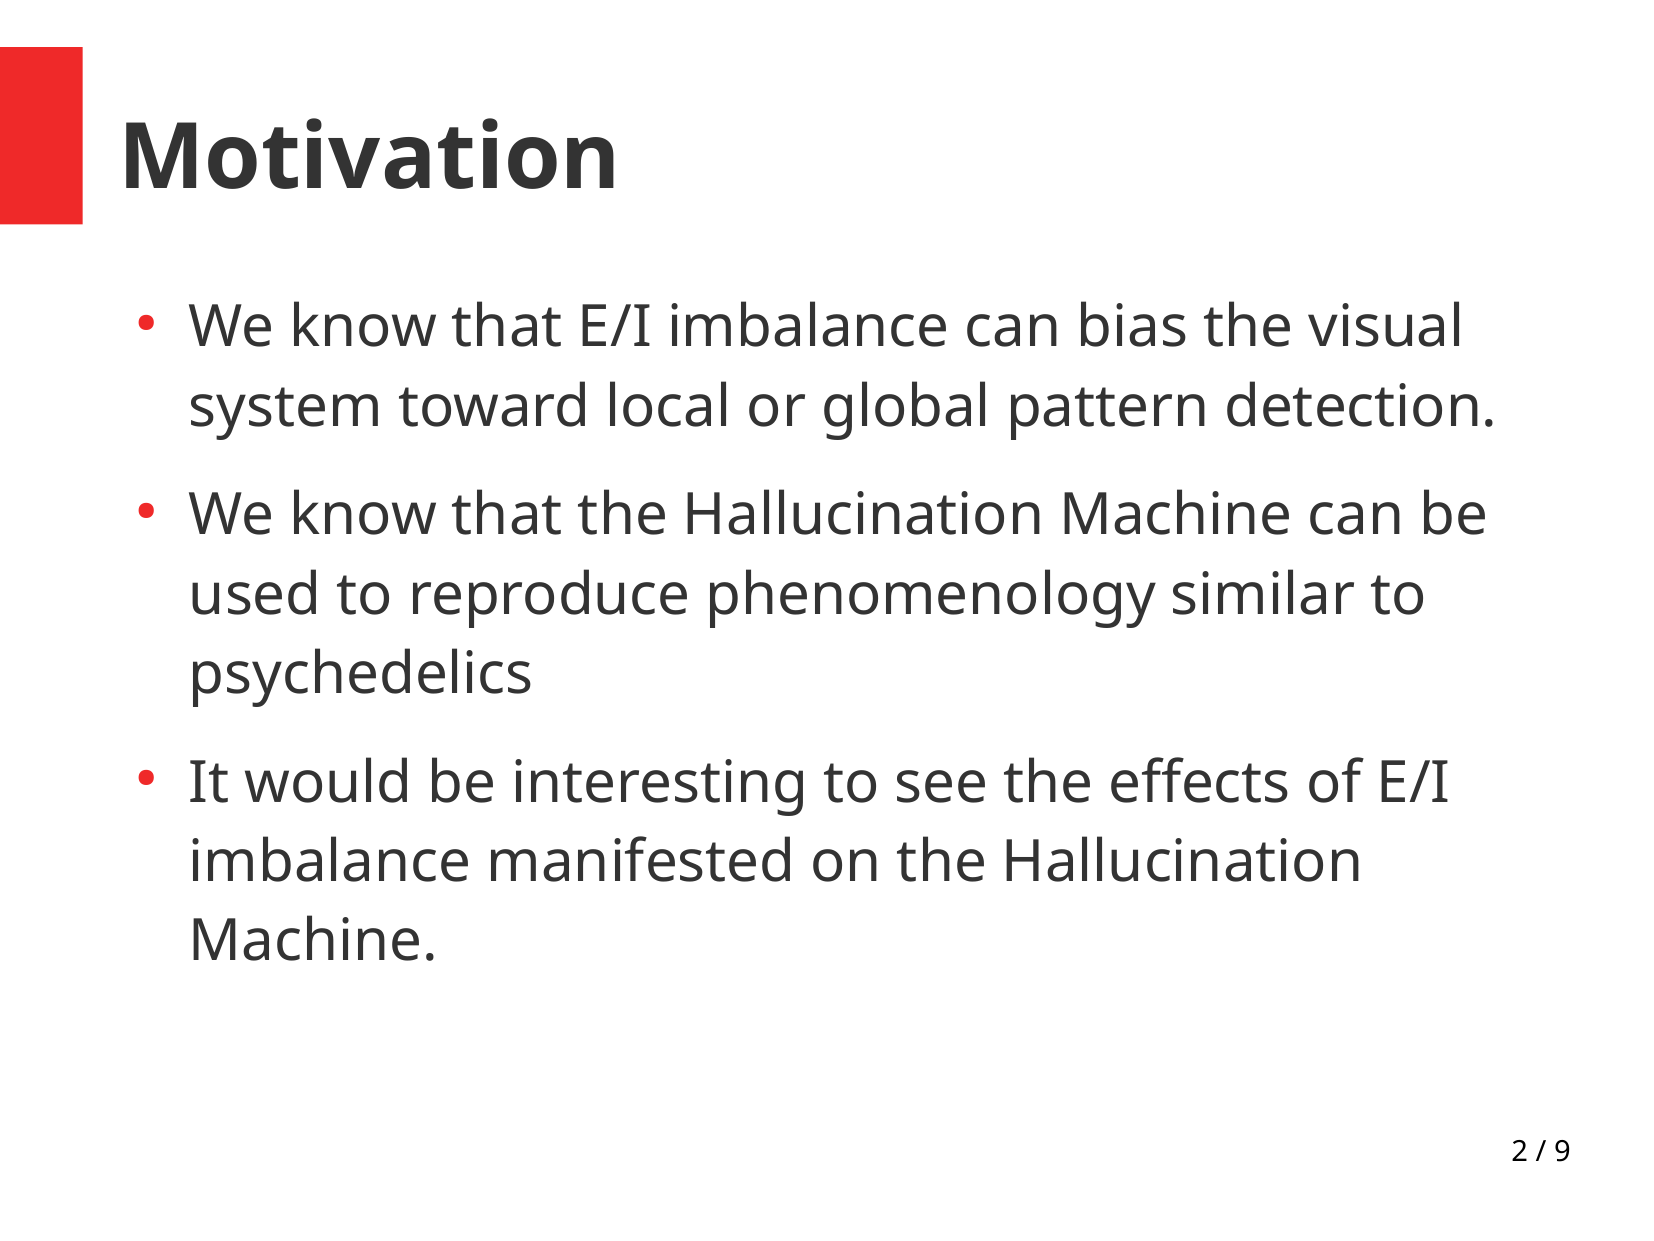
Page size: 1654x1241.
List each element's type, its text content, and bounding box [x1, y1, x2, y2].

title Motivation [118, 49, 1571, 257]
list We know that E/I imbalance can bias the visual system toward local or global pattern detection. We know that the Hallucination Machine can be used to reproduce phenomenology similar to psychedelics It would be interesting to see the effects of E/I imbalance manifested on the Hallucination Machine. [118, 284, 1536, 1004]
